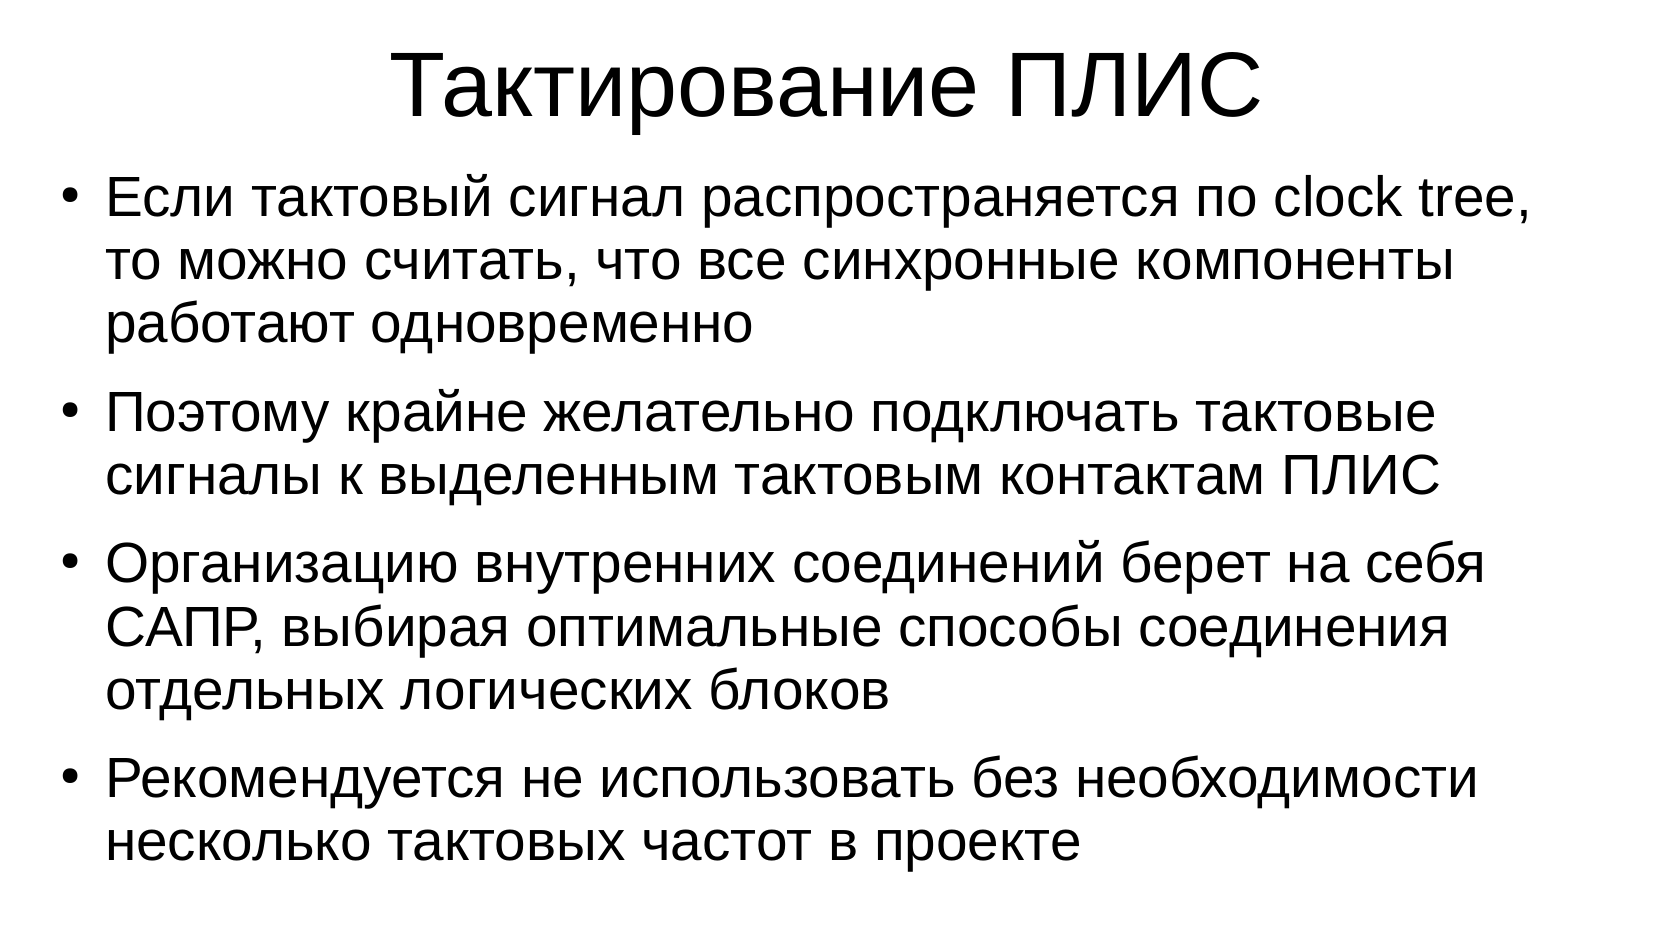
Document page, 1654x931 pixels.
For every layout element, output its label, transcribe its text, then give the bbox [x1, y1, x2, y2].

list Если тактовый сигнал распространяется по clock tree, то можно считать, что все синхронные компоненты работают одновременно Поэтому крайне желательно подключать тактовые сигналы к выделенным тактовым контактам ПЛИС Организацию внутренних соединений берет на себя САПР, выбирая оптимальные способы соединения отдельных логических блоков Рекомендуется не использовать без необходимости несколько тактовых частот в проекте [45, 165, 1591, 886]
title Тактирование ПЛИС [82, 7, 1571, 163]
